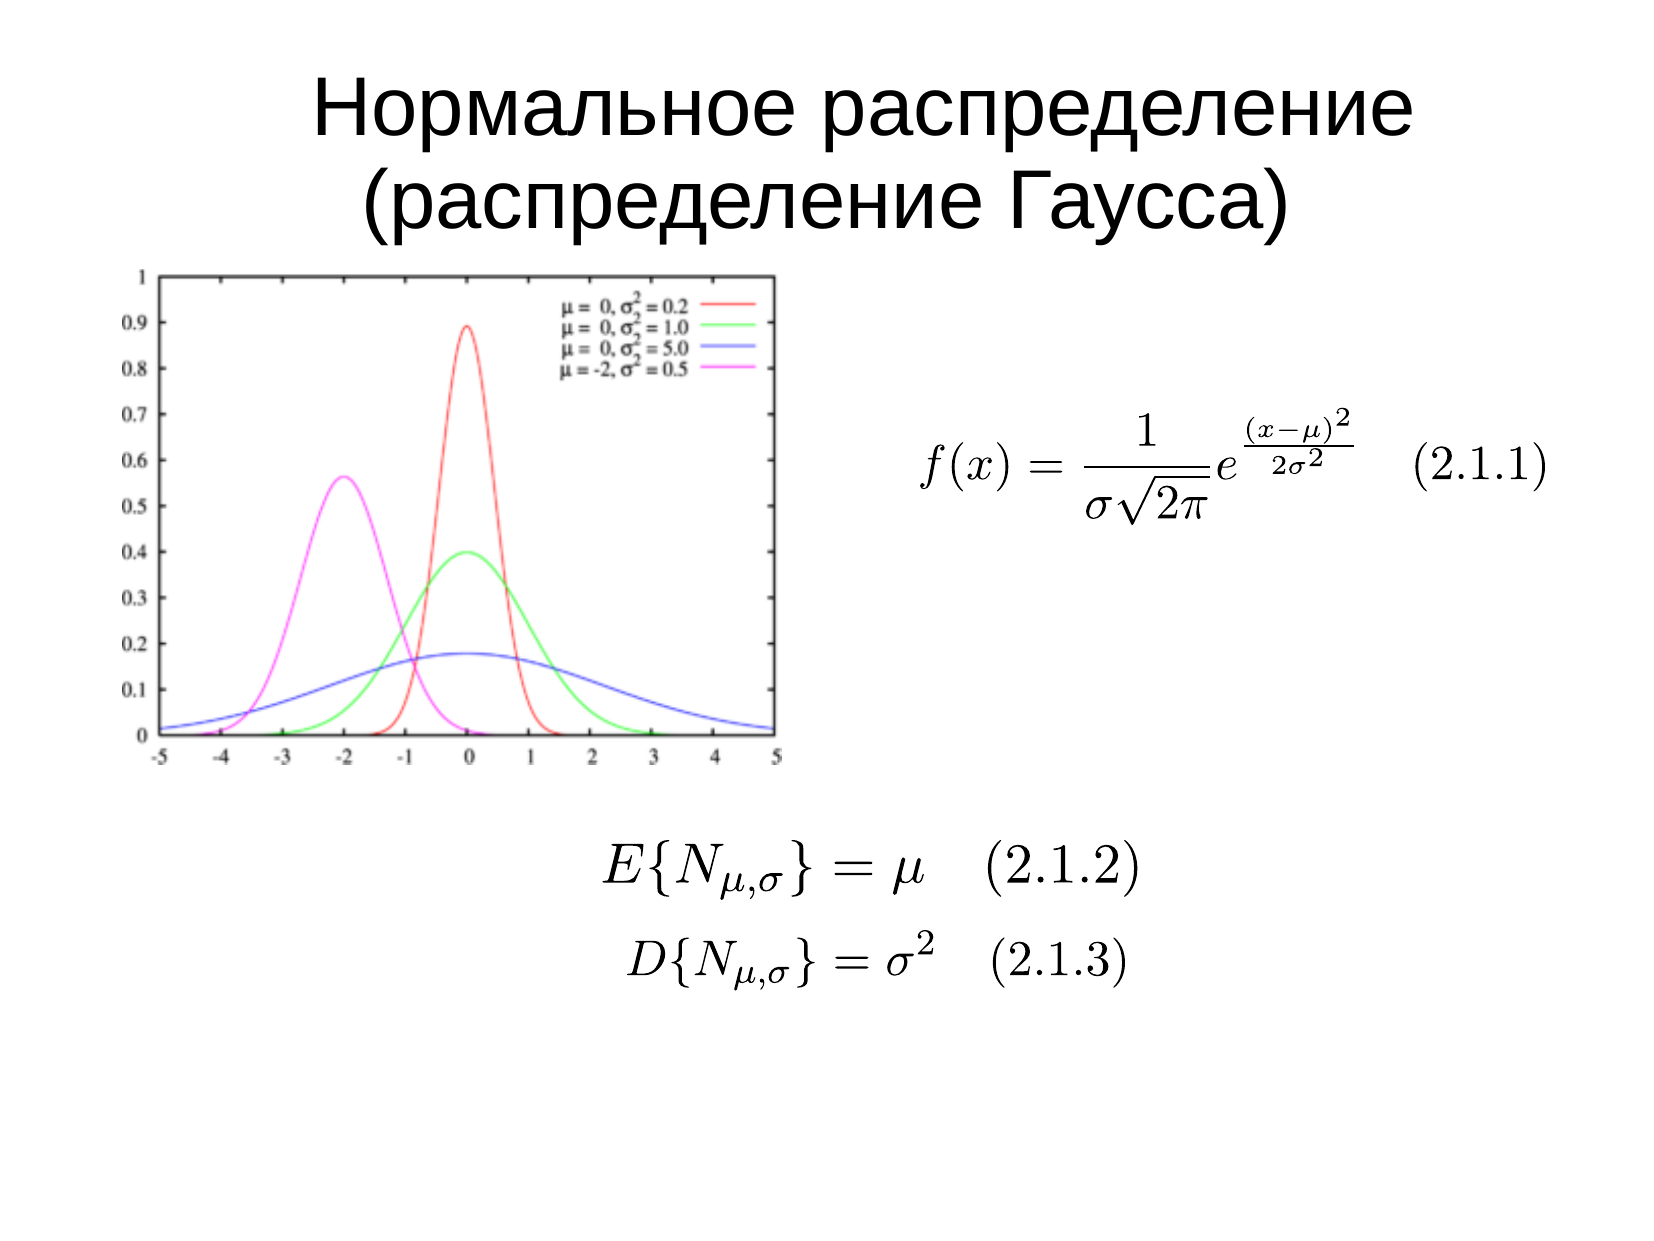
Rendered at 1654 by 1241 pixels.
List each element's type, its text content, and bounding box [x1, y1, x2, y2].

picture [122, 269, 782, 766]
picture [624, 930, 1126, 991]
picture [600, 840, 1138, 901]
title Нормальное распределение (распределение Гаусса) [82, 49, 1571, 257]
picture [917, 407, 1546, 526]
